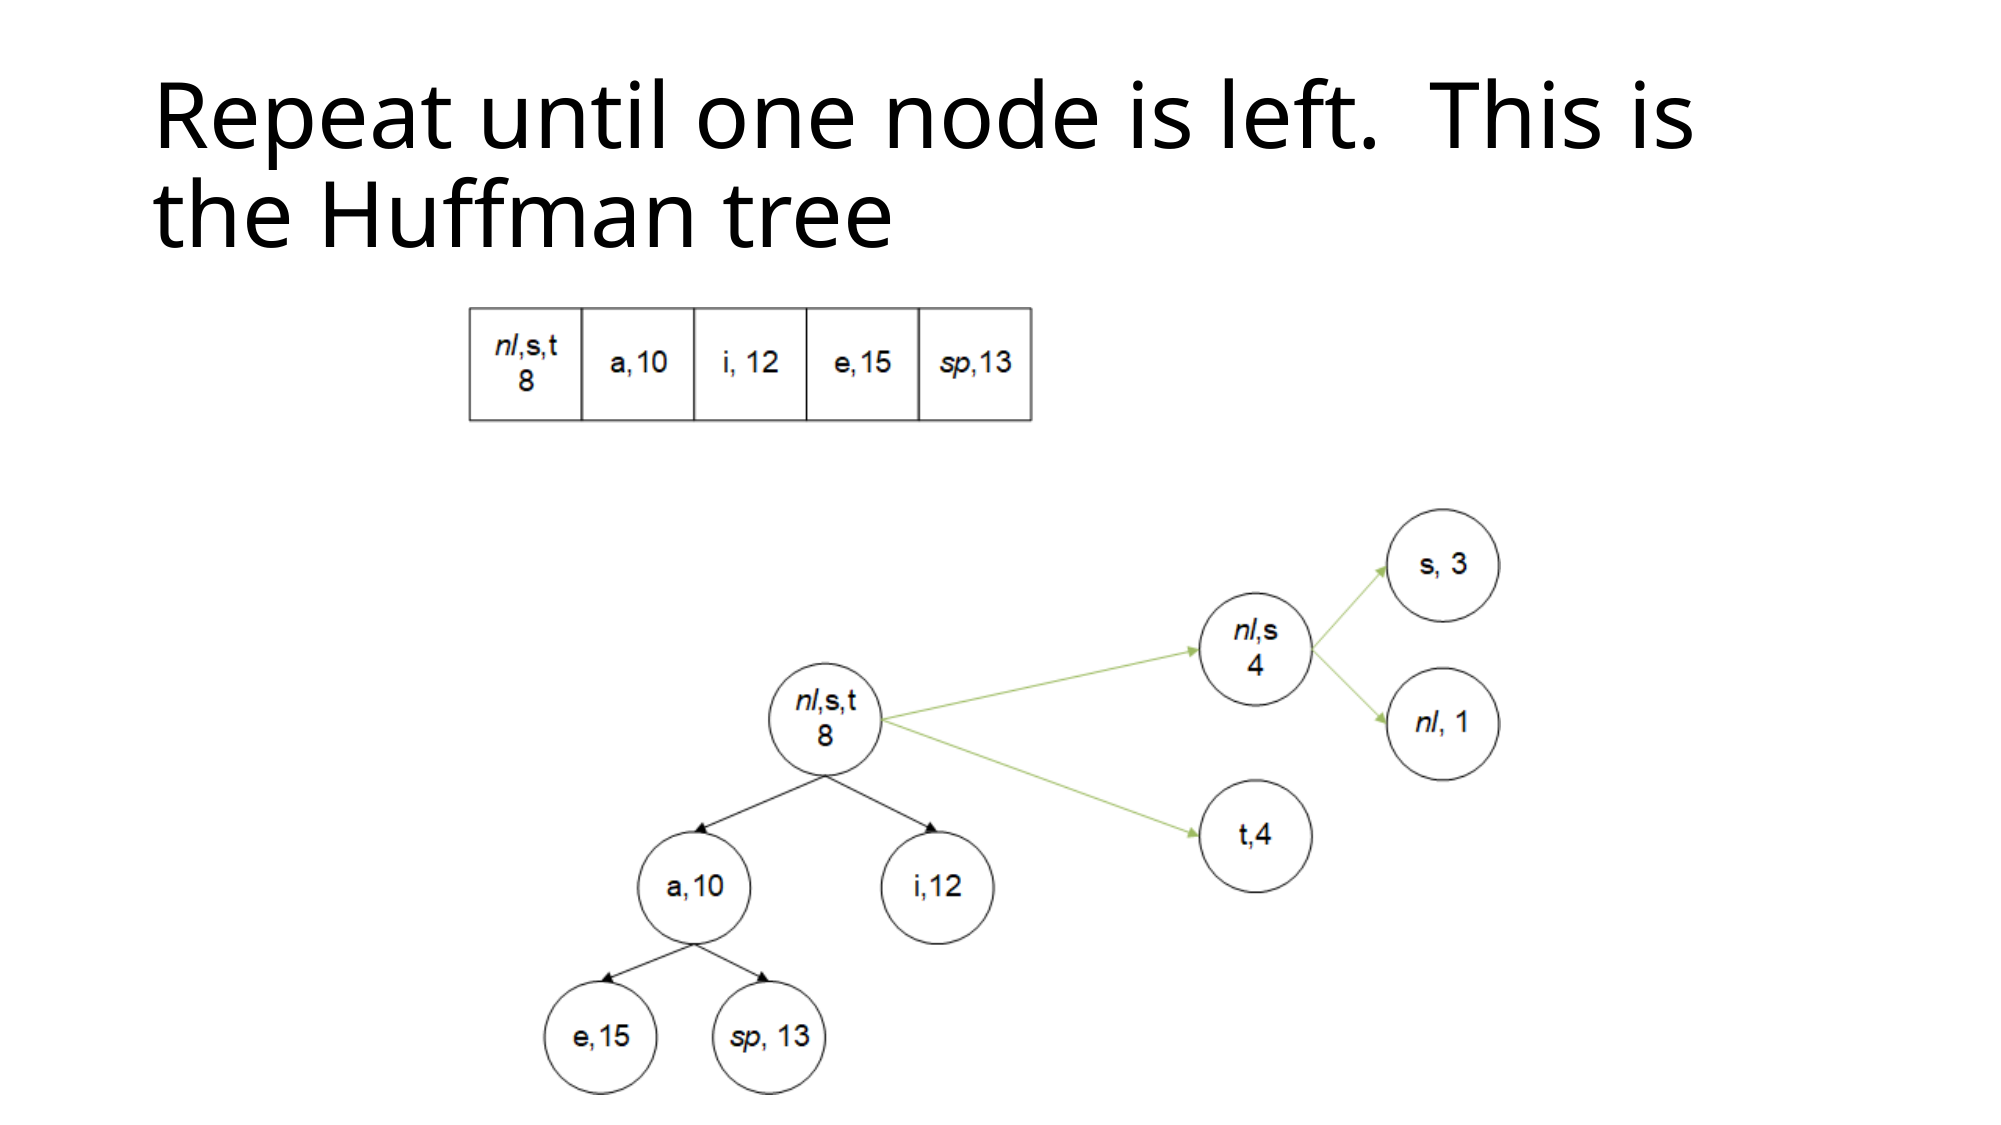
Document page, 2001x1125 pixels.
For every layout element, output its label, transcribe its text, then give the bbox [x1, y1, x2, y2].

title Repeat until one node is left. This is the Huffman tree [137, 59, 1863, 278]
picture [468, 307, 1501, 1096]
